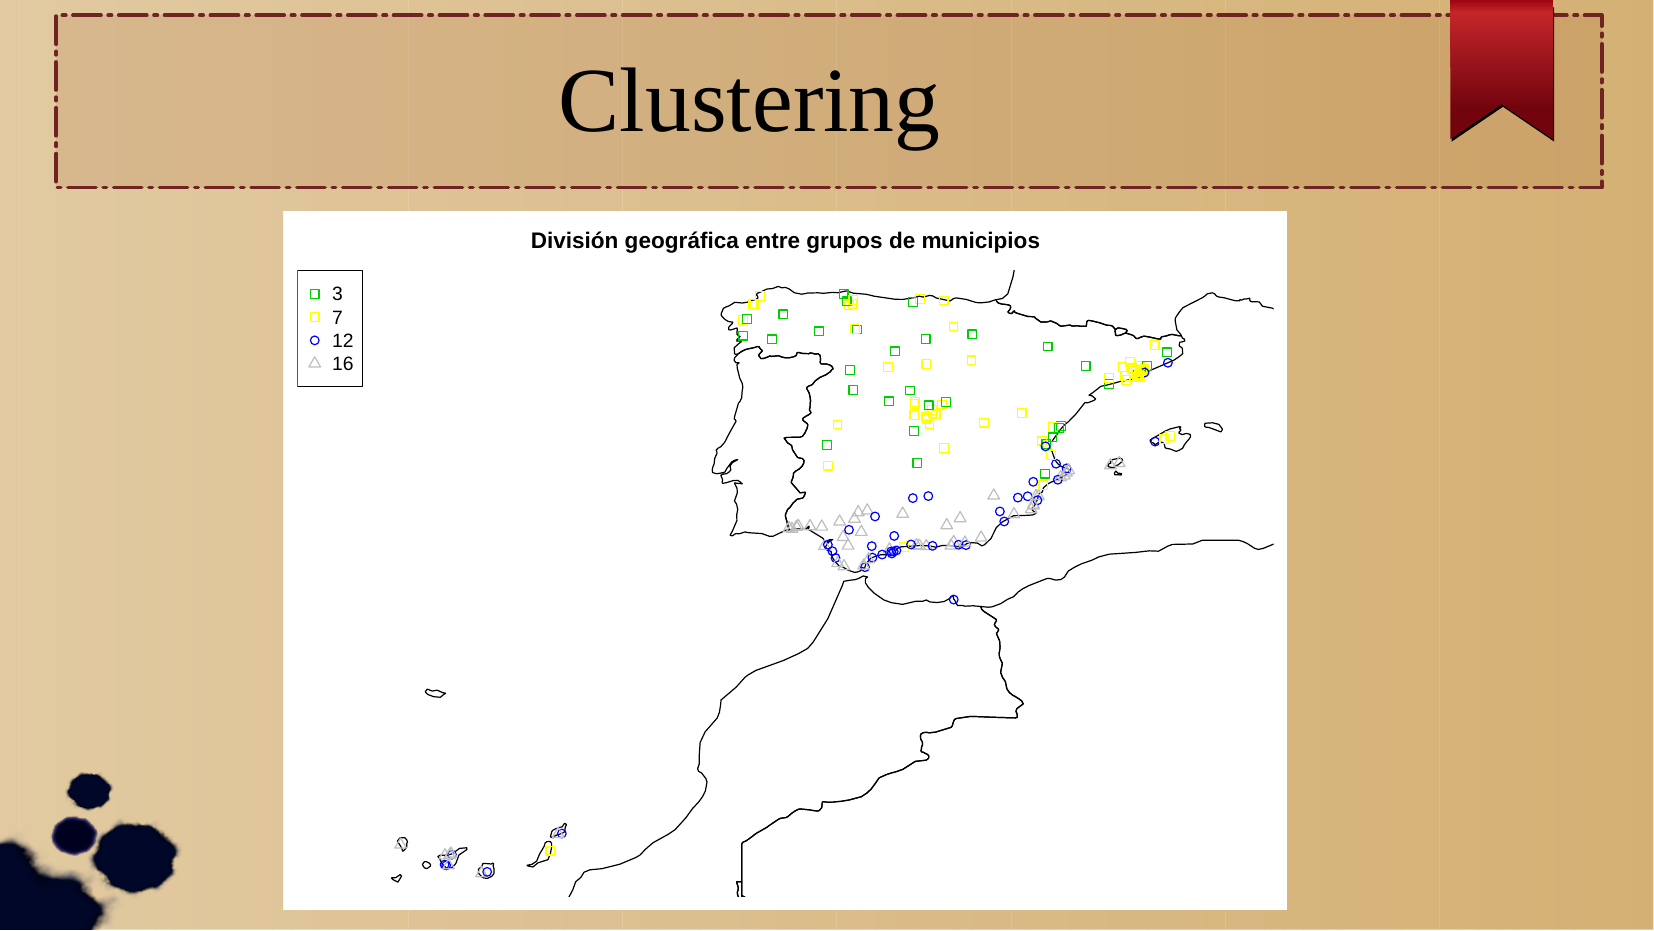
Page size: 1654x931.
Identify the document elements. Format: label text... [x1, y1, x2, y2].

title Clustering [59, 11, 1441, 189]
picture [283, 210, 1288, 911]
